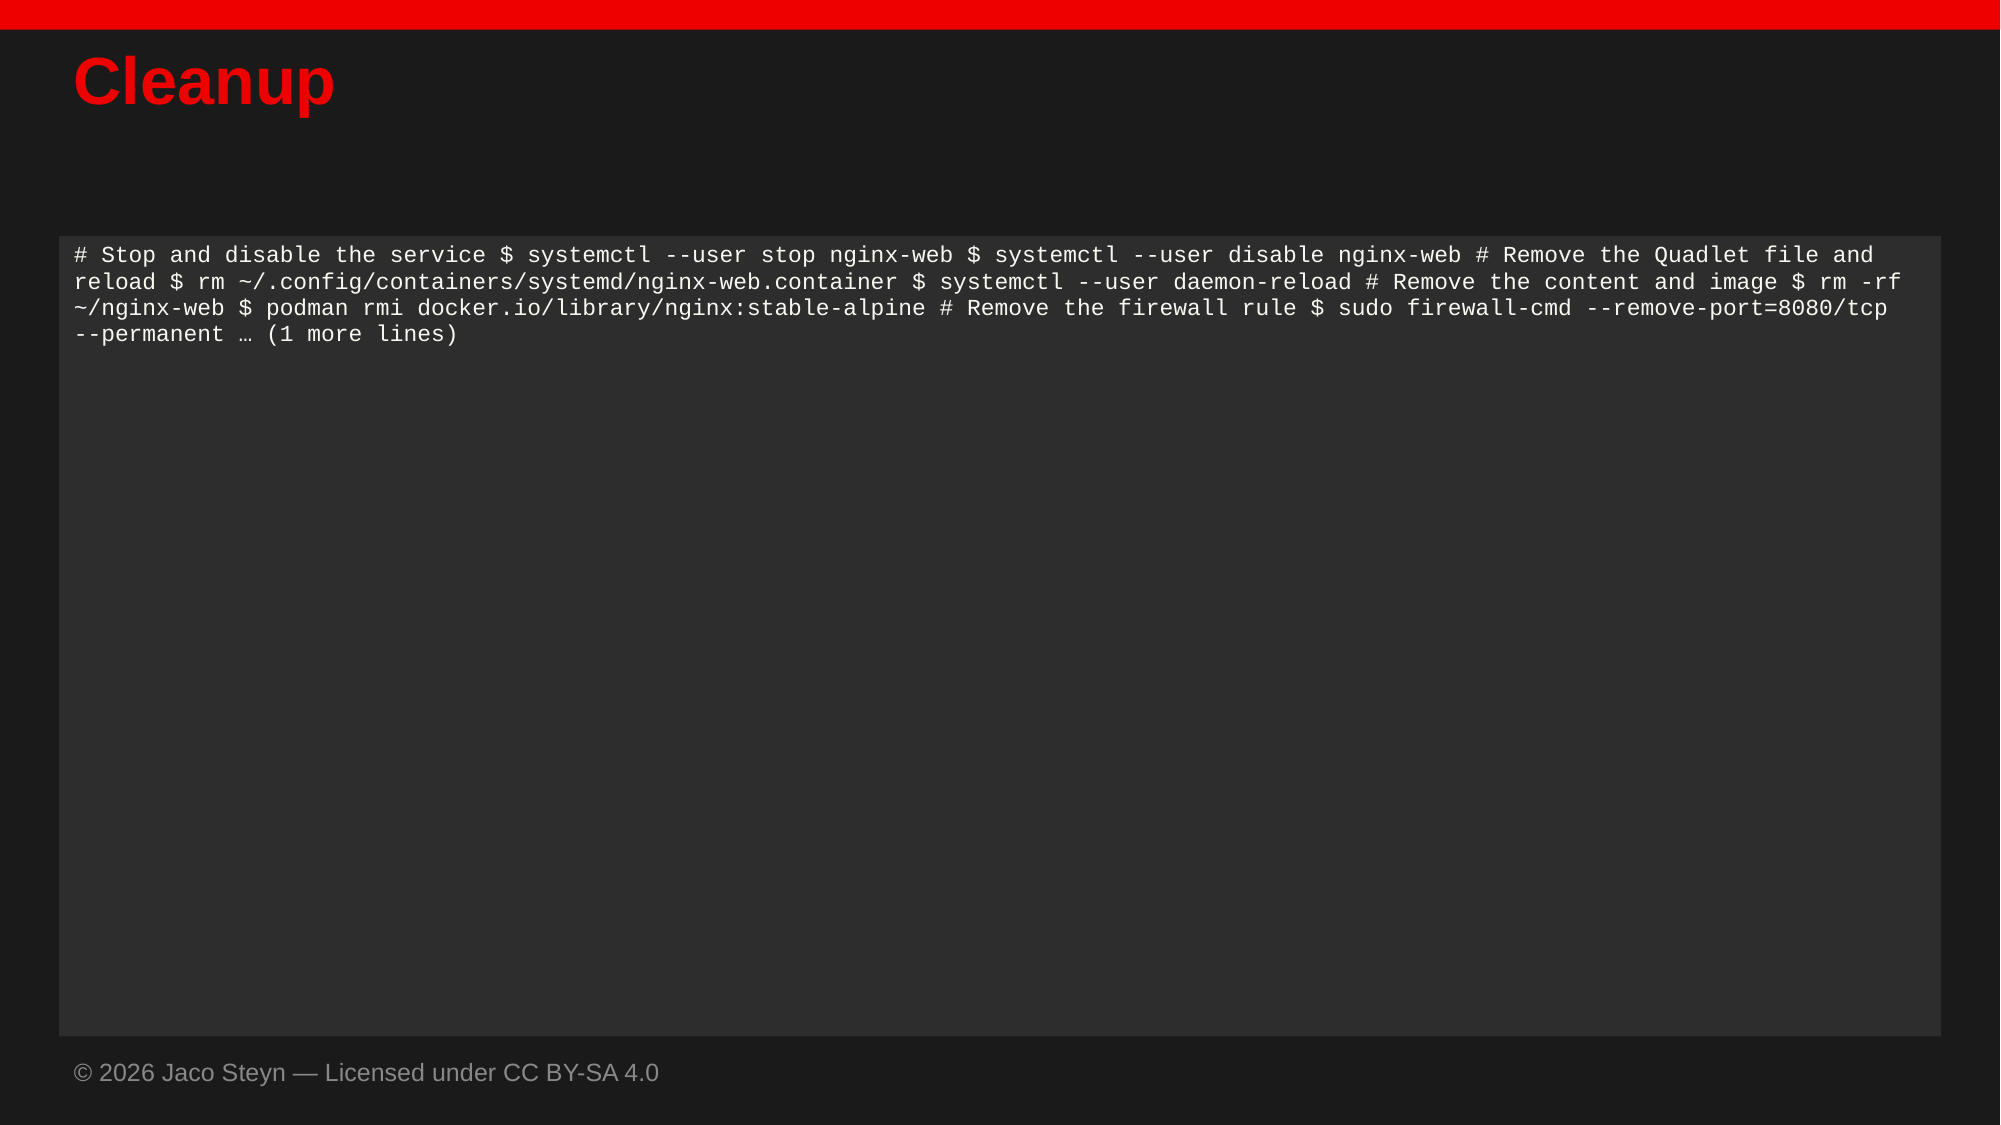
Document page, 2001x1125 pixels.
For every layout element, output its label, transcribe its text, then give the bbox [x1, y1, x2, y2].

text_box Cleanup [59, 36, 1942, 208]
text_box [0, 0, 2001, 30]
text_box # Stop and disable the service $ systemctl --user stop nginx-web $ systemctl --user disable nginx-web # Remove the Quadlet file and reload $ rm ~/.config/containers/systemd/nginx-web.container $ systemctl --user daemon-reload # Remove the content and image $ rm -rf ~/nginx-web $ podman rmi docker.io/library/nginx:stable-alpine # Remove the firewall rule $ sudo firewall-cmd --remove-port=8080/tcp --permanent … (1 more lines) [59, 236, 1942, 1037]
text_box © 2026 Jaco Steyn — Licensed under CC BY-SA 4.0 [59, 1051, 1942, 1093]
